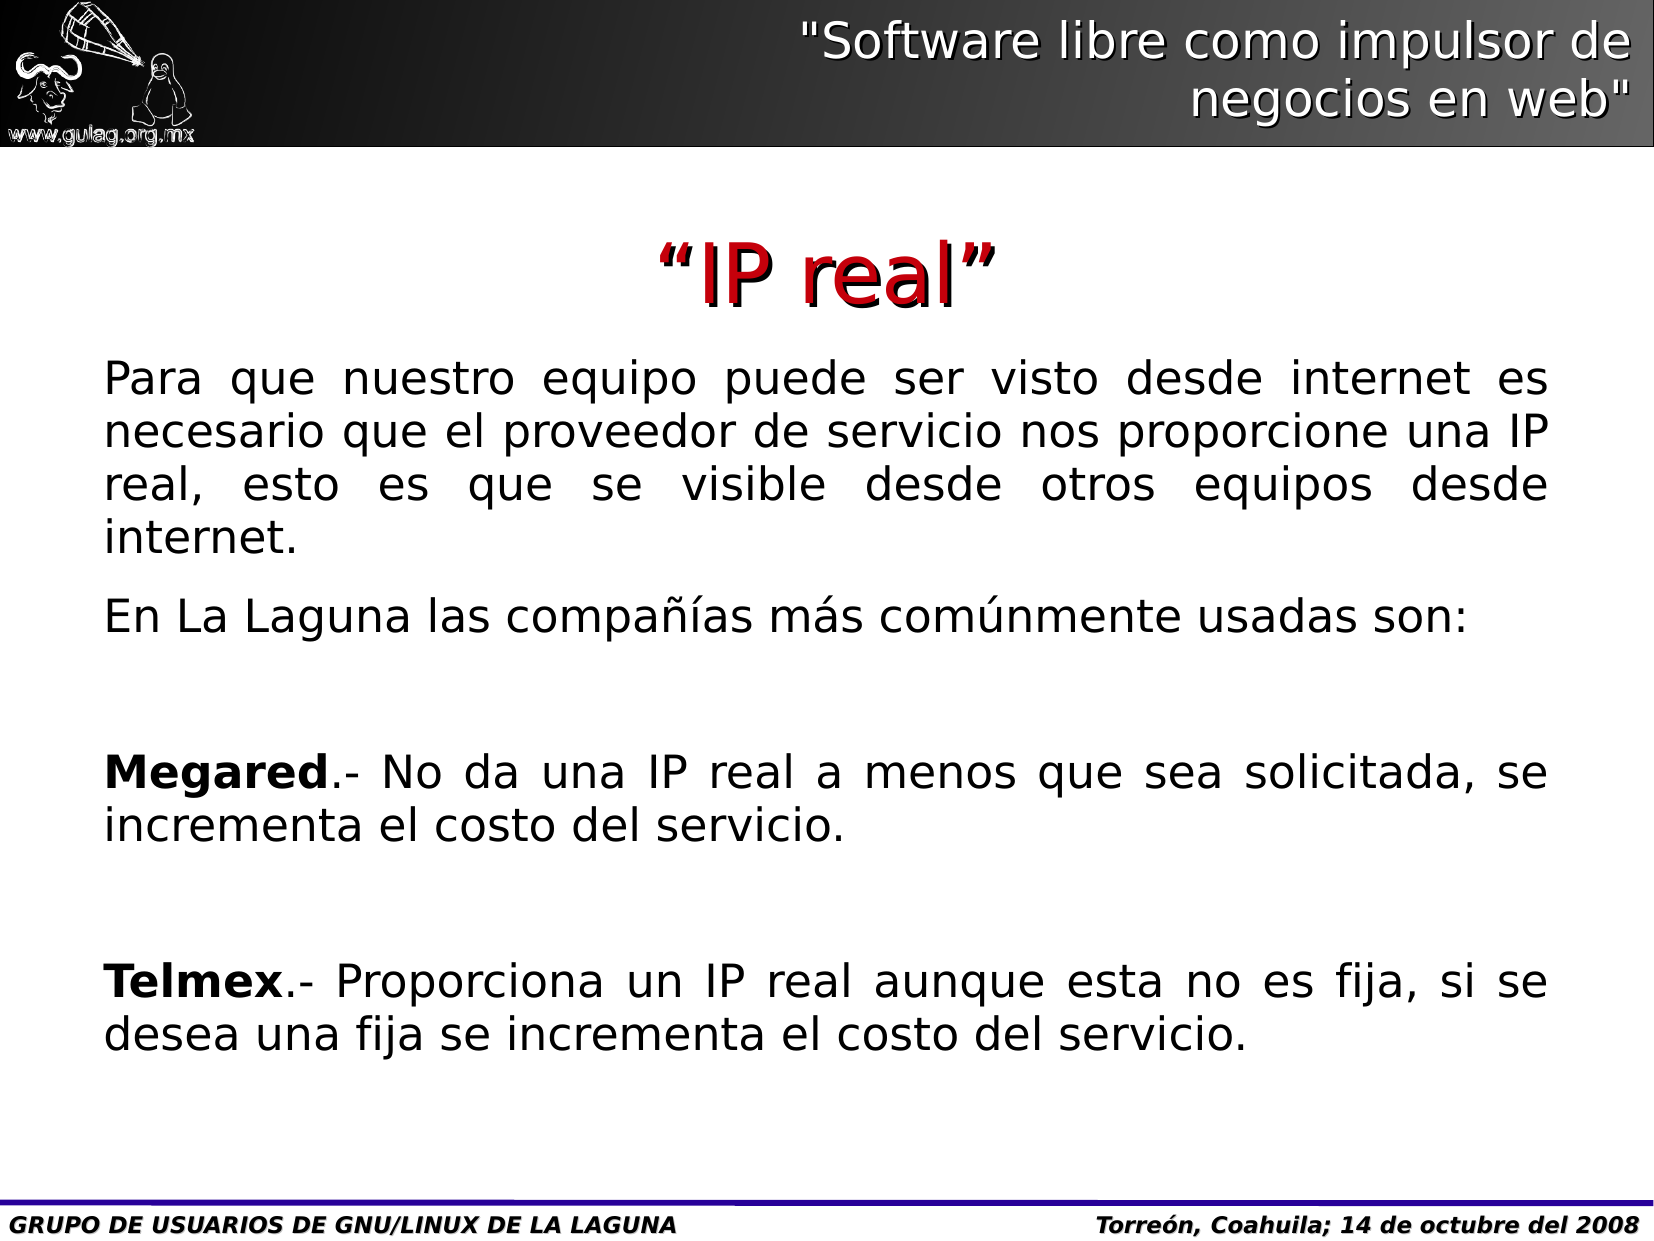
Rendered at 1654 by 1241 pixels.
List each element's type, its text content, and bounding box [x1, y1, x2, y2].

text_box [0, 0, 5, 147]
text_box [197, 0, 1654, 147]
picture [5, 0, 197, 148]
text_box "Software libre como impulsor de negocios en web" [750, 4, 1648, 136]
text_box “IP real” [29, 218, 1625, 331]
text_box Para que nuestro equipo puede ser visto desde internet es necesario que el proveedor de servicio nos proporcione una IP real, esto es que se visible desde otros equipos desde internet. En La Laguna las compañías más comúnmente usadas son: Megared.- No da una IP real a menos que sea solicitada, se incrementa el costo del servicio. Telmex.- Proporciona un IP real aunque esta no es fija, si se desea una fija se incrementa el costo del servicio. [88, 344, 1565, 1070]
text_box Torreón, Coahuila; 14 de octubre del 2008 [1080, 1204, 1654, 1241]
text_box GRUPO DE USUARIOS DE GNU/LINUX DE LA LAGUNA [0, 1204, 694, 1241]
